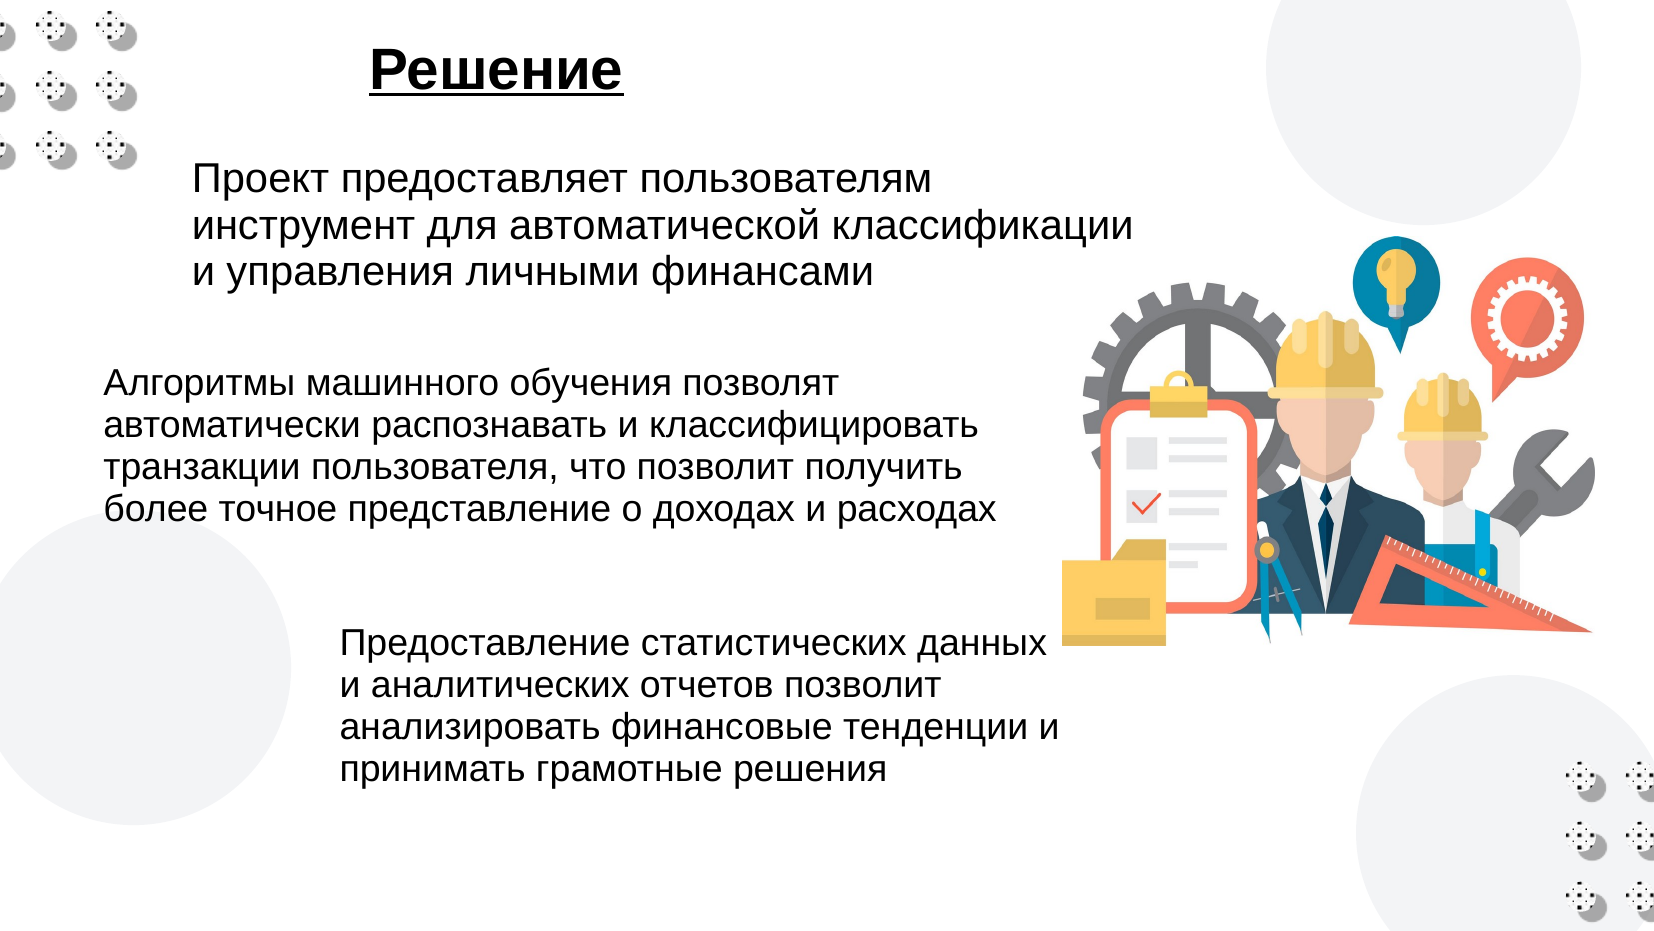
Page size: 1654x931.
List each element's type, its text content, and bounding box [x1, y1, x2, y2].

picture [0, 133, 7, 159]
picture [0, 74, 6, 99]
text_box Решение [354, 29, 1063, 110]
picture [35, 10, 66, 41]
picture [95, 70, 126, 101]
text_box Алгоритмы машинного обучения позволят автоматически распознавать и классифицировать транзакции пользователя, что позволит получить более точное представление о доходах и расходах [88, 354, 1034, 580]
text_box Предоставление статистических данных и аналитических отчетов позволит анализировать финансовые тенденции и принимать грамотные решения [324, 614, 1093, 798]
picture [35, 130, 67, 161]
picture [1565, 761, 1596, 792]
picture [1625, 881, 1654, 912]
picture [1062, 236, 1595, 647]
picture [1625, 821, 1654, 852]
picture [1565, 881, 1596, 912]
picture [1625, 761, 1654, 792]
picture [95, 10, 126, 41]
text_box Проект предоставляет пользователям инструмент для автоматической классификации и управления личными финансами [177, 147, 1152, 349]
picture [95, 130, 127, 161]
picture [1565, 821, 1596, 852]
picture [35, 70, 66, 101]
picture [1377, 249, 1416, 319]
picture [0, 13, 6, 38]
